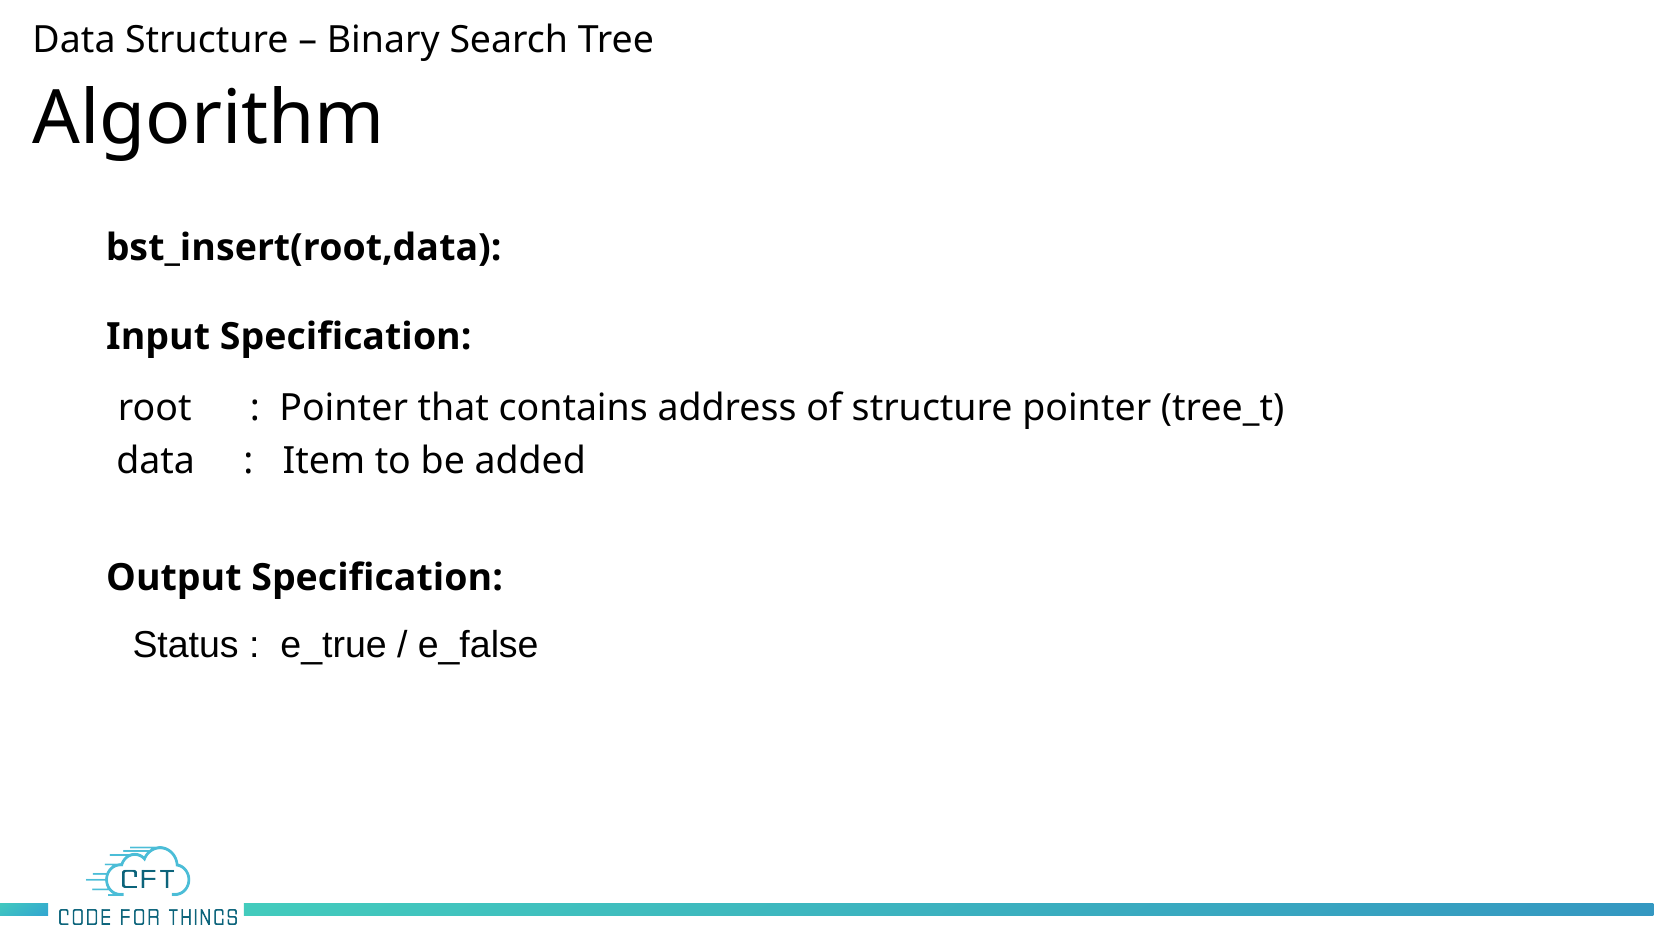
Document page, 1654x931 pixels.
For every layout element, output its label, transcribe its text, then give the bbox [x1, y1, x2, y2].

text_box Output Specification: [91, 543, 650, 603]
text_box root : Pointer that contains address of structure pointer (tree_t) [103, 373, 1548, 438]
text_box data : Item to be added [101, 426, 684, 485]
picture [59, 846, 237, 925]
text_box Input Specification: [91, 302, 556, 374]
text_box bst_insert(root,data): [91, 212, 745, 272]
text_box Status : e_true / e_false [117, 616, 685, 674]
title Data Structure – Binary Search Tree Algorithm [32, 12, 1184, 166]
